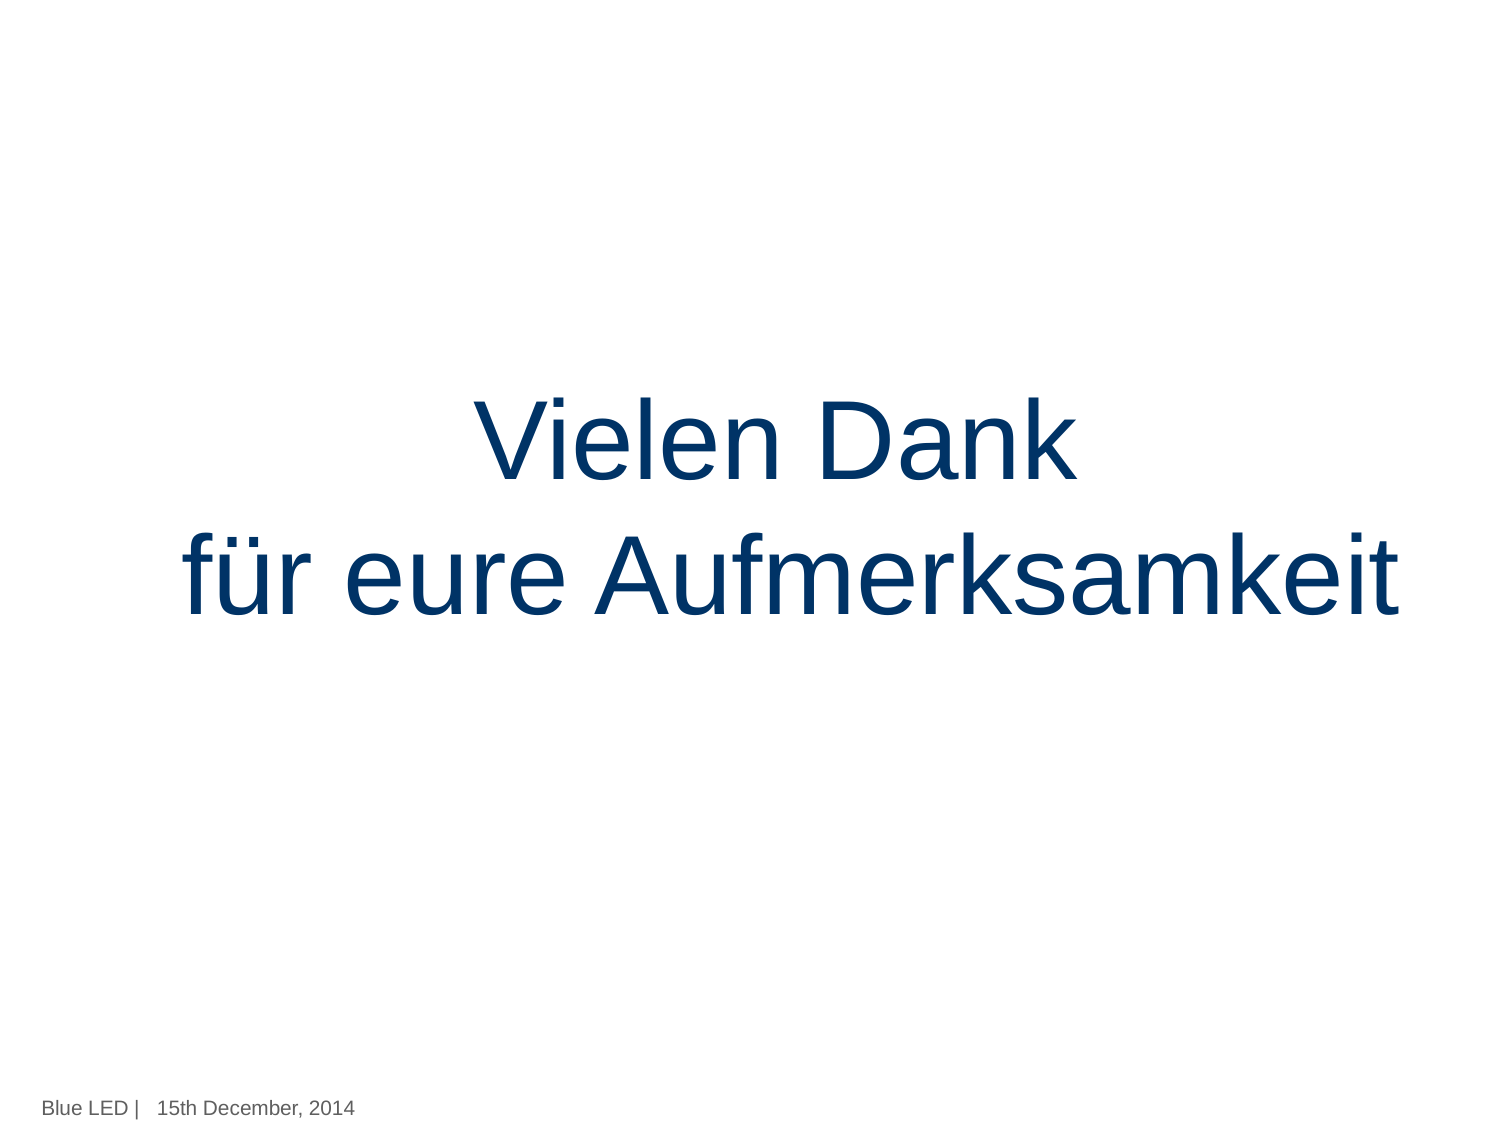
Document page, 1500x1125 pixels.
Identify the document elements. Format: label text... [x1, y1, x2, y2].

title Vielen Dank für eure Aufmerksamkeit [82, 467, 1500, 538]
footer Blue LED | 15th December, 2014 [41, 1087, 1022, 1125]
